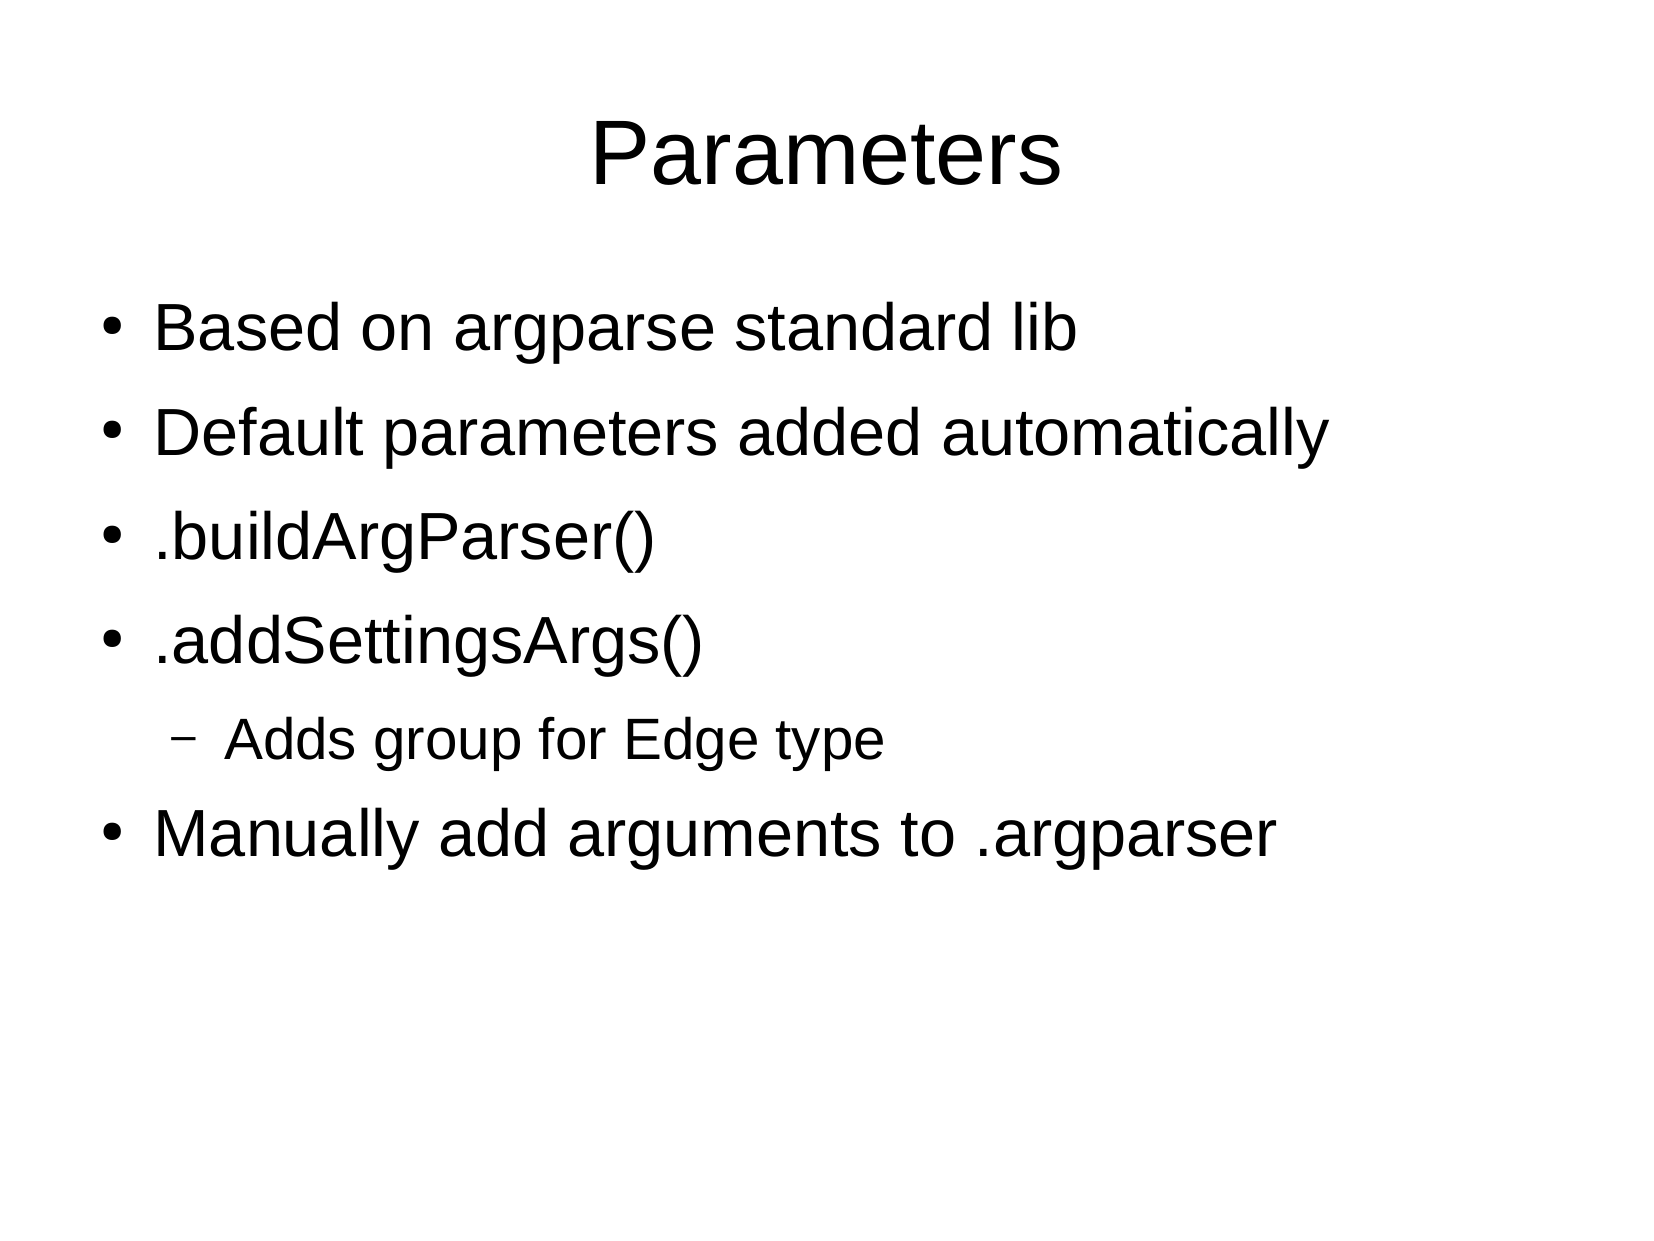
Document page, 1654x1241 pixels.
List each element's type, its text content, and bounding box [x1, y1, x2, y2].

title Parameters [82, 49, 1571, 257]
list Based on argparse standard lib Default parameters added automatically .buildArgParser() .addSettingsArgs() Adds group for Edge type Manually add arguments to .argparser [82, 290, 1571, 1010]
